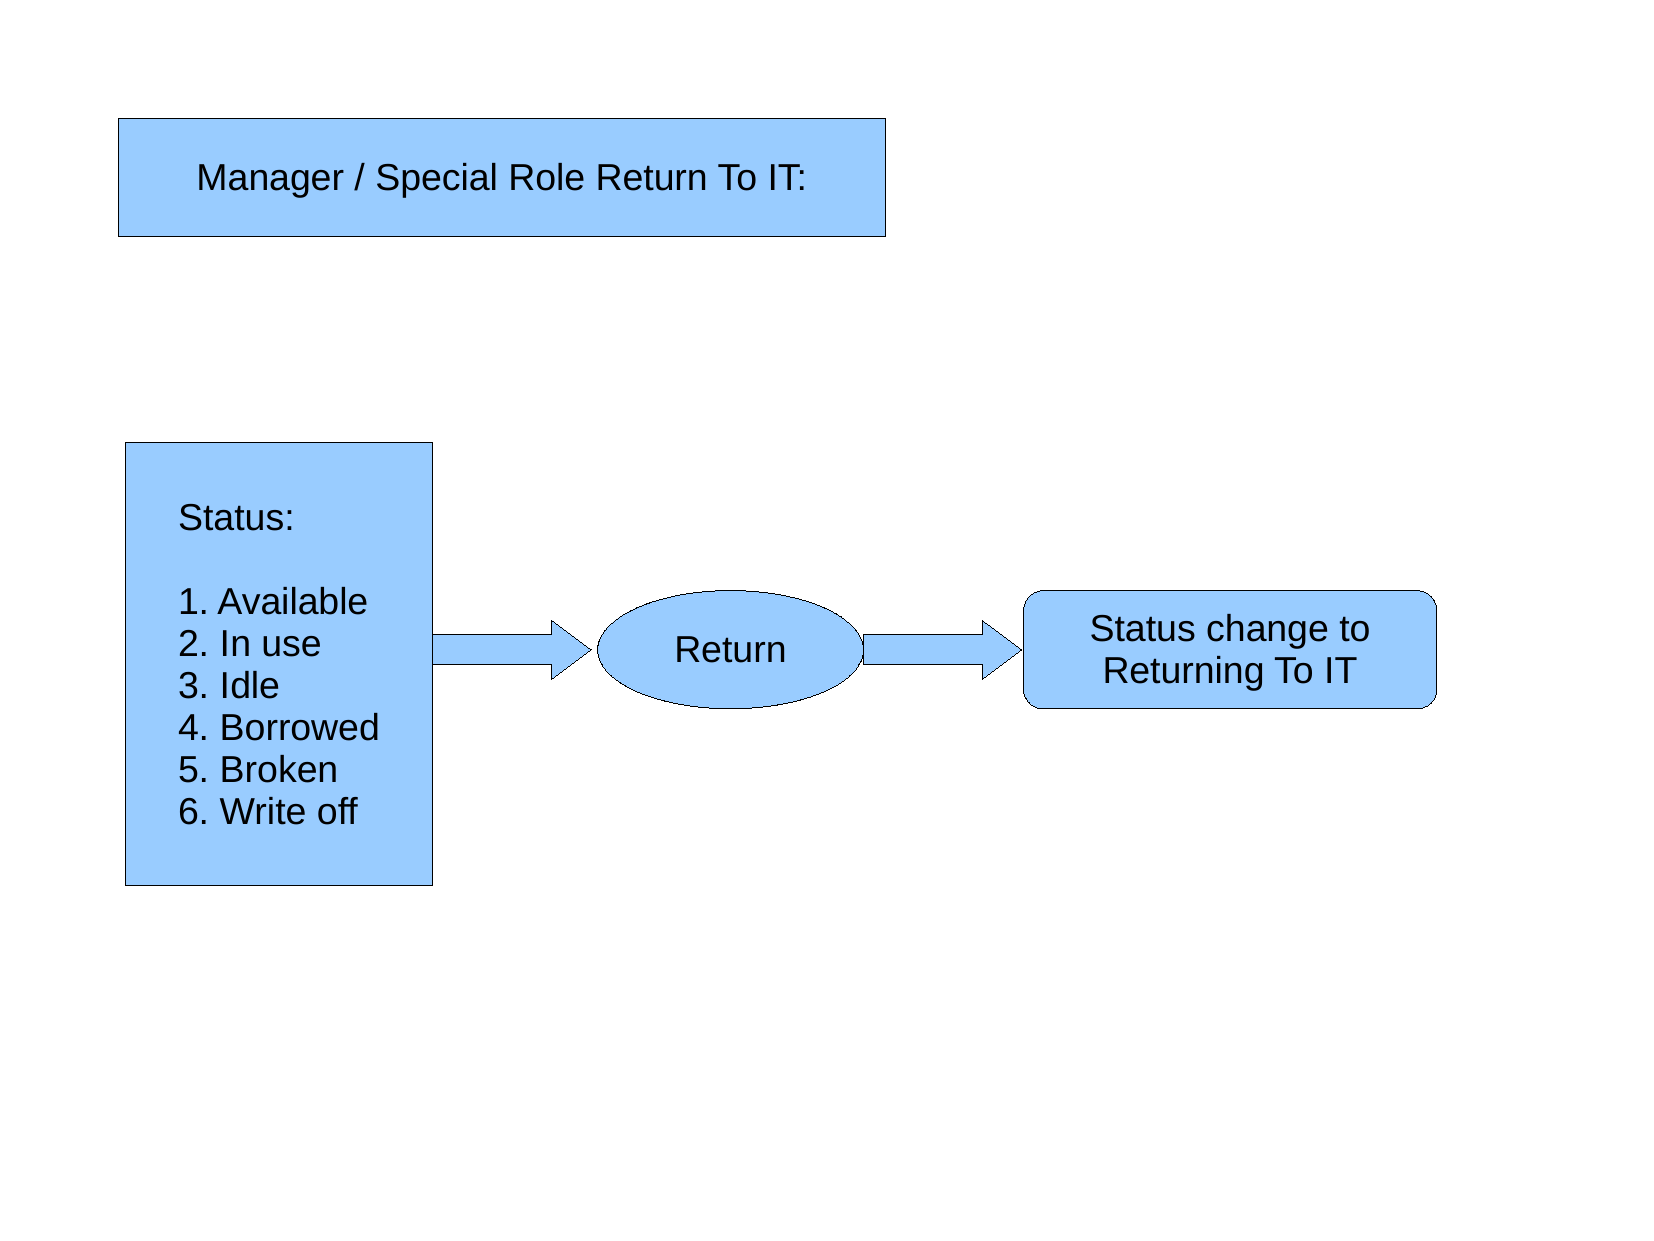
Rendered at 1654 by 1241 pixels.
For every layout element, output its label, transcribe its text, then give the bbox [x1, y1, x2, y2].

text_box [432, 620, 592, 680]
text_box Manager / Special Role Return To IT: [118, 118, 886, 237]
text_box [863, 620, 1022, 680]
text_box Return [597, 590, 863, 709]
text_box Status change to Returning To IT [1023, 590, 1437, 709]
text_box Status: 1. Available 2. In use 3. Idle 4. Borrowed 5. Broken 6. Write off [125, 442, 433, 886]
